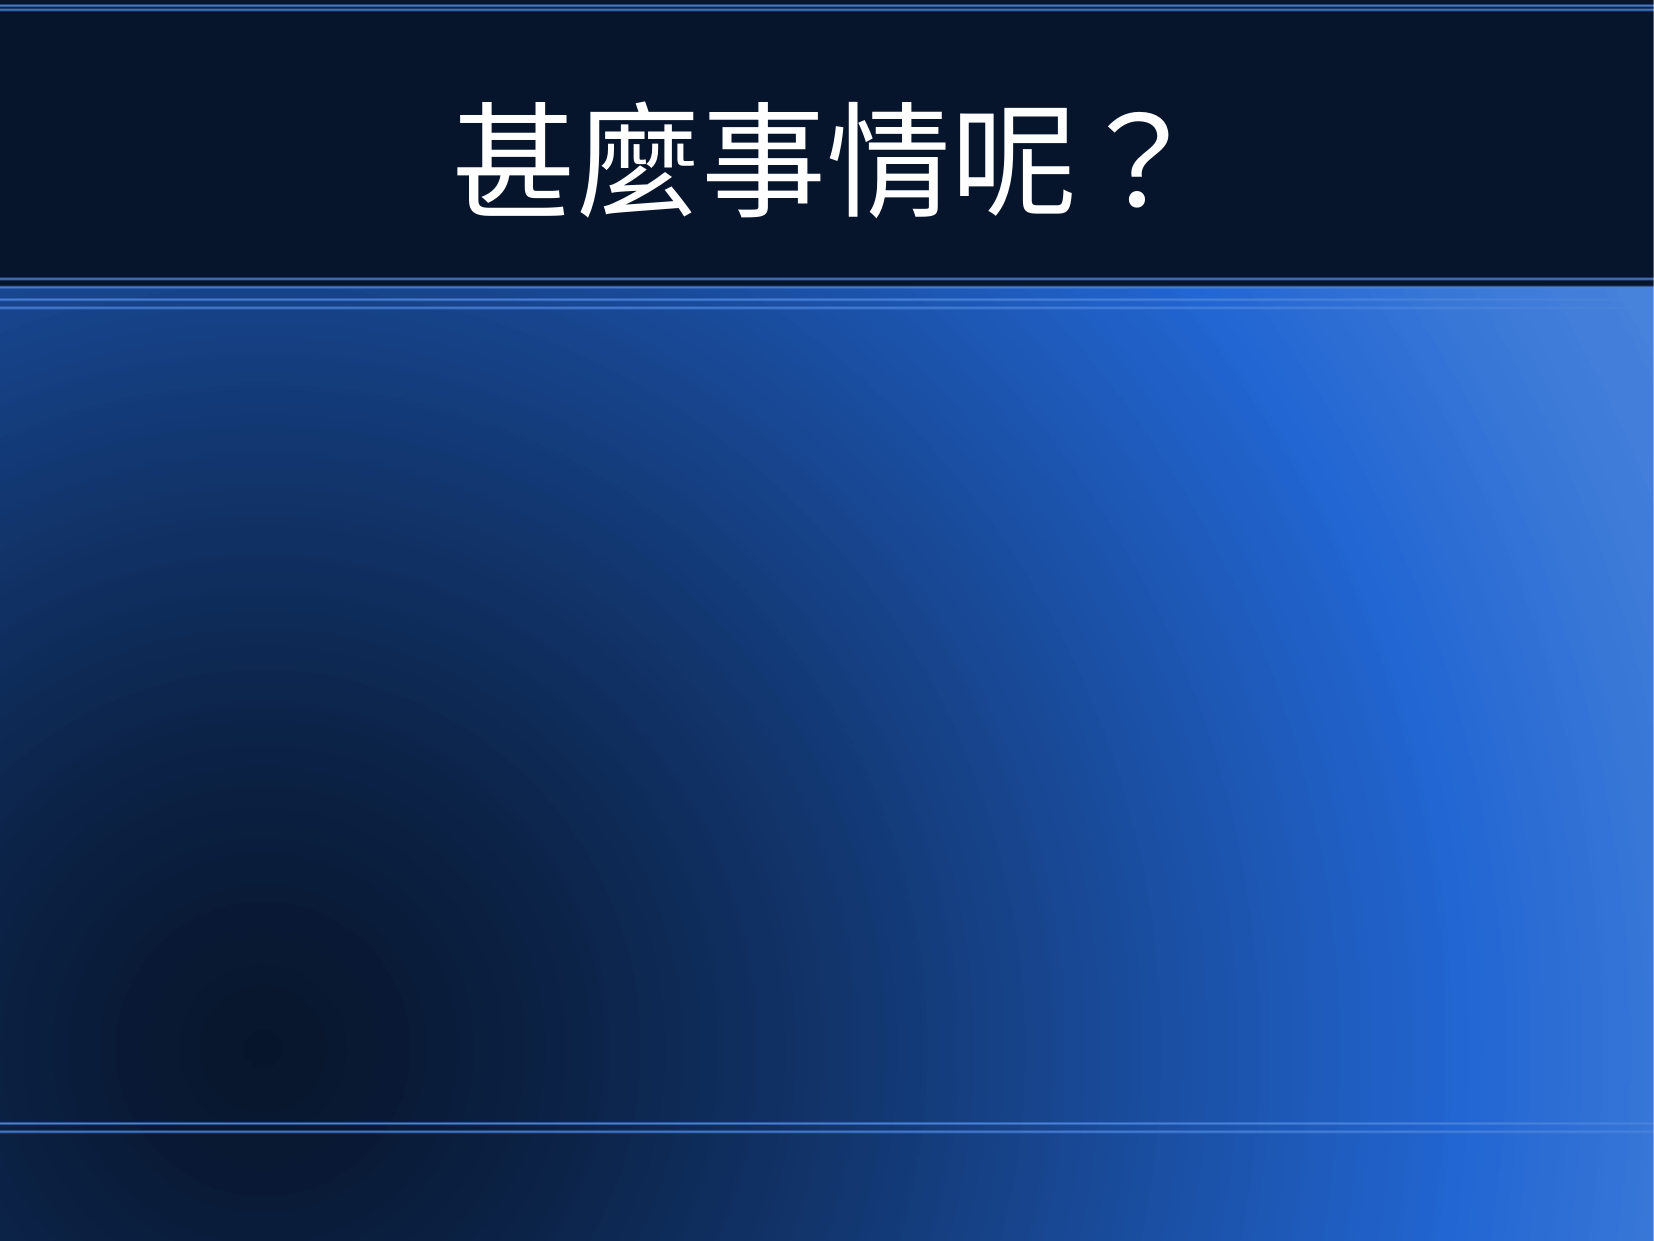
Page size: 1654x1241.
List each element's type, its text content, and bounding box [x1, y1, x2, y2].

title 甚麼事情呢？ [82, 49, 1571, 257]
picture [0, 0, 1654, 1241]
